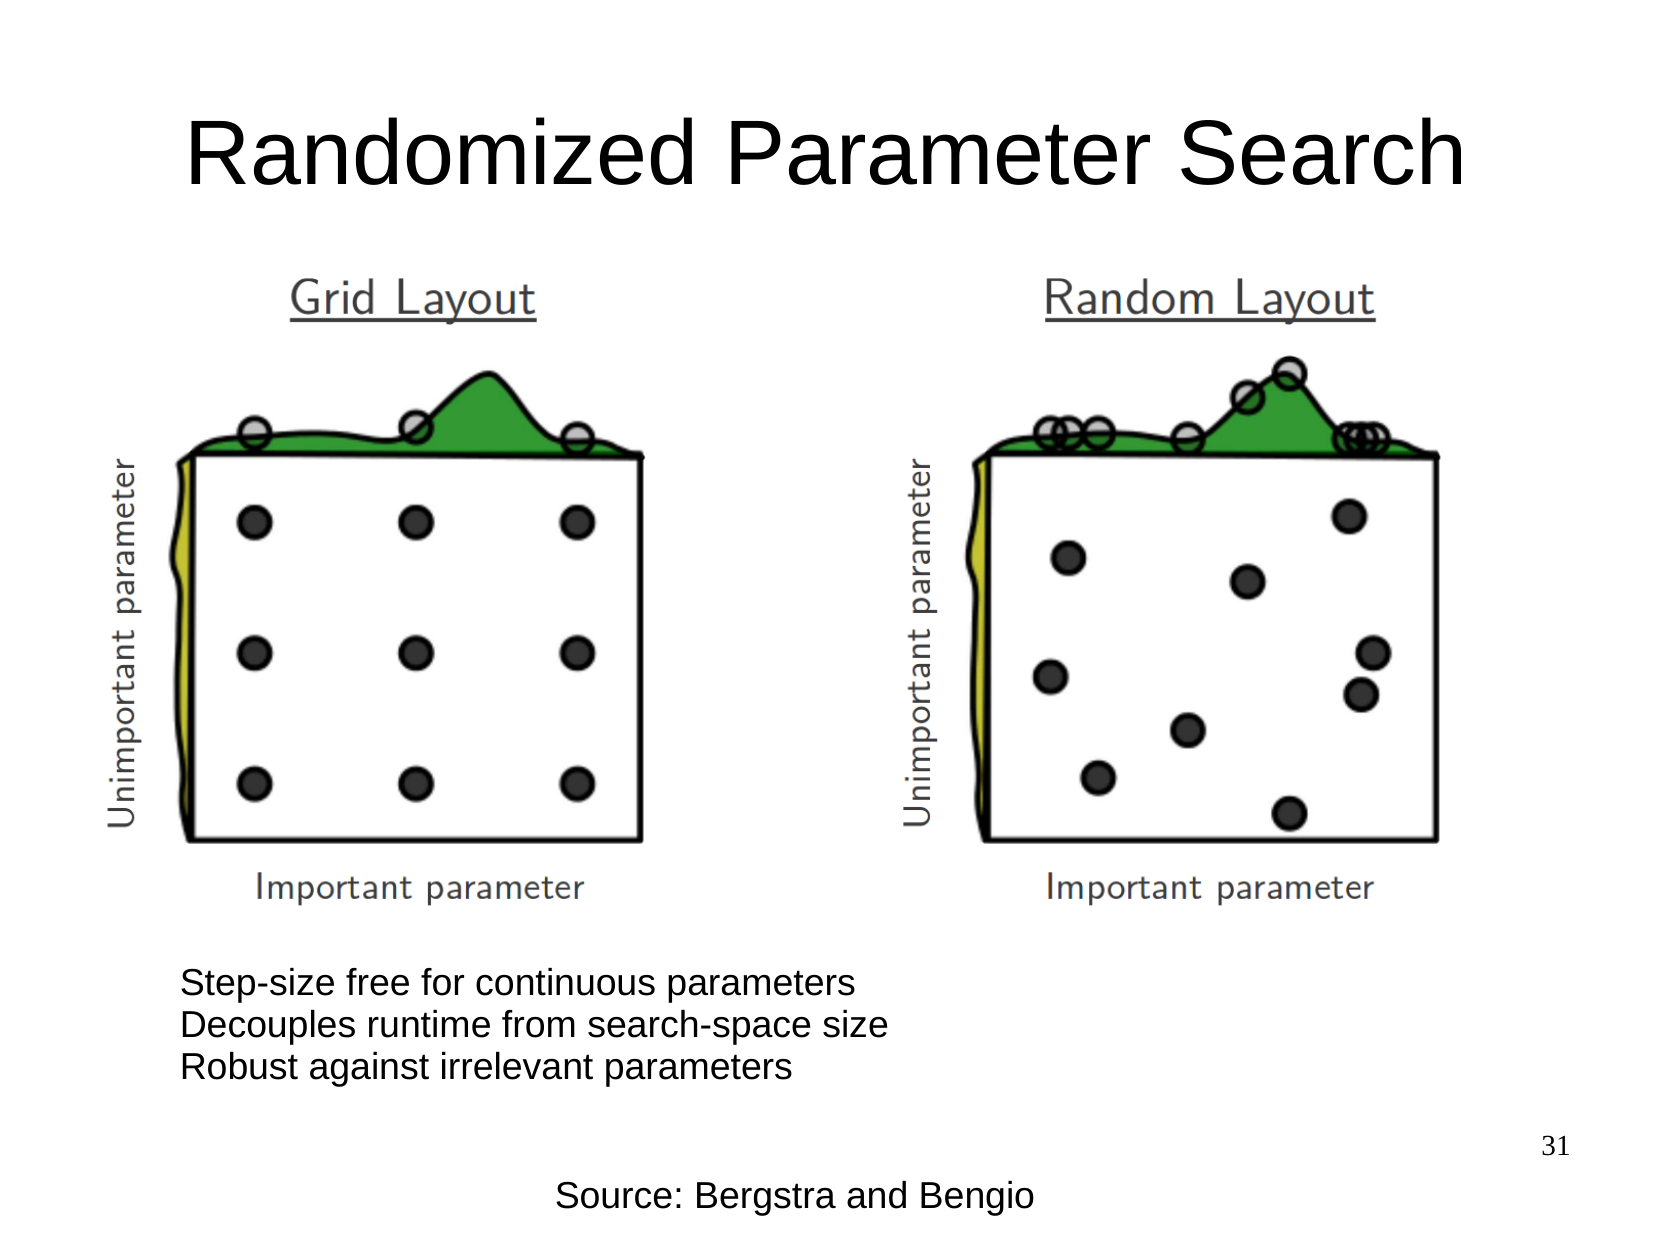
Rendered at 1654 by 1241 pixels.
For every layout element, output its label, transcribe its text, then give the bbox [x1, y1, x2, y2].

text_box Source: Bergstra and Bengio [540, 1166, 1051, 1224]
title Randomized Parameter Search [82, 49, 1571, 240]
picture [11, 240, 1654, 916]
text_box Step-size free for continuous parameters Decouples runtime from search-space size Robust against irrelevant parameters [165, 954, 1471, 1096]
